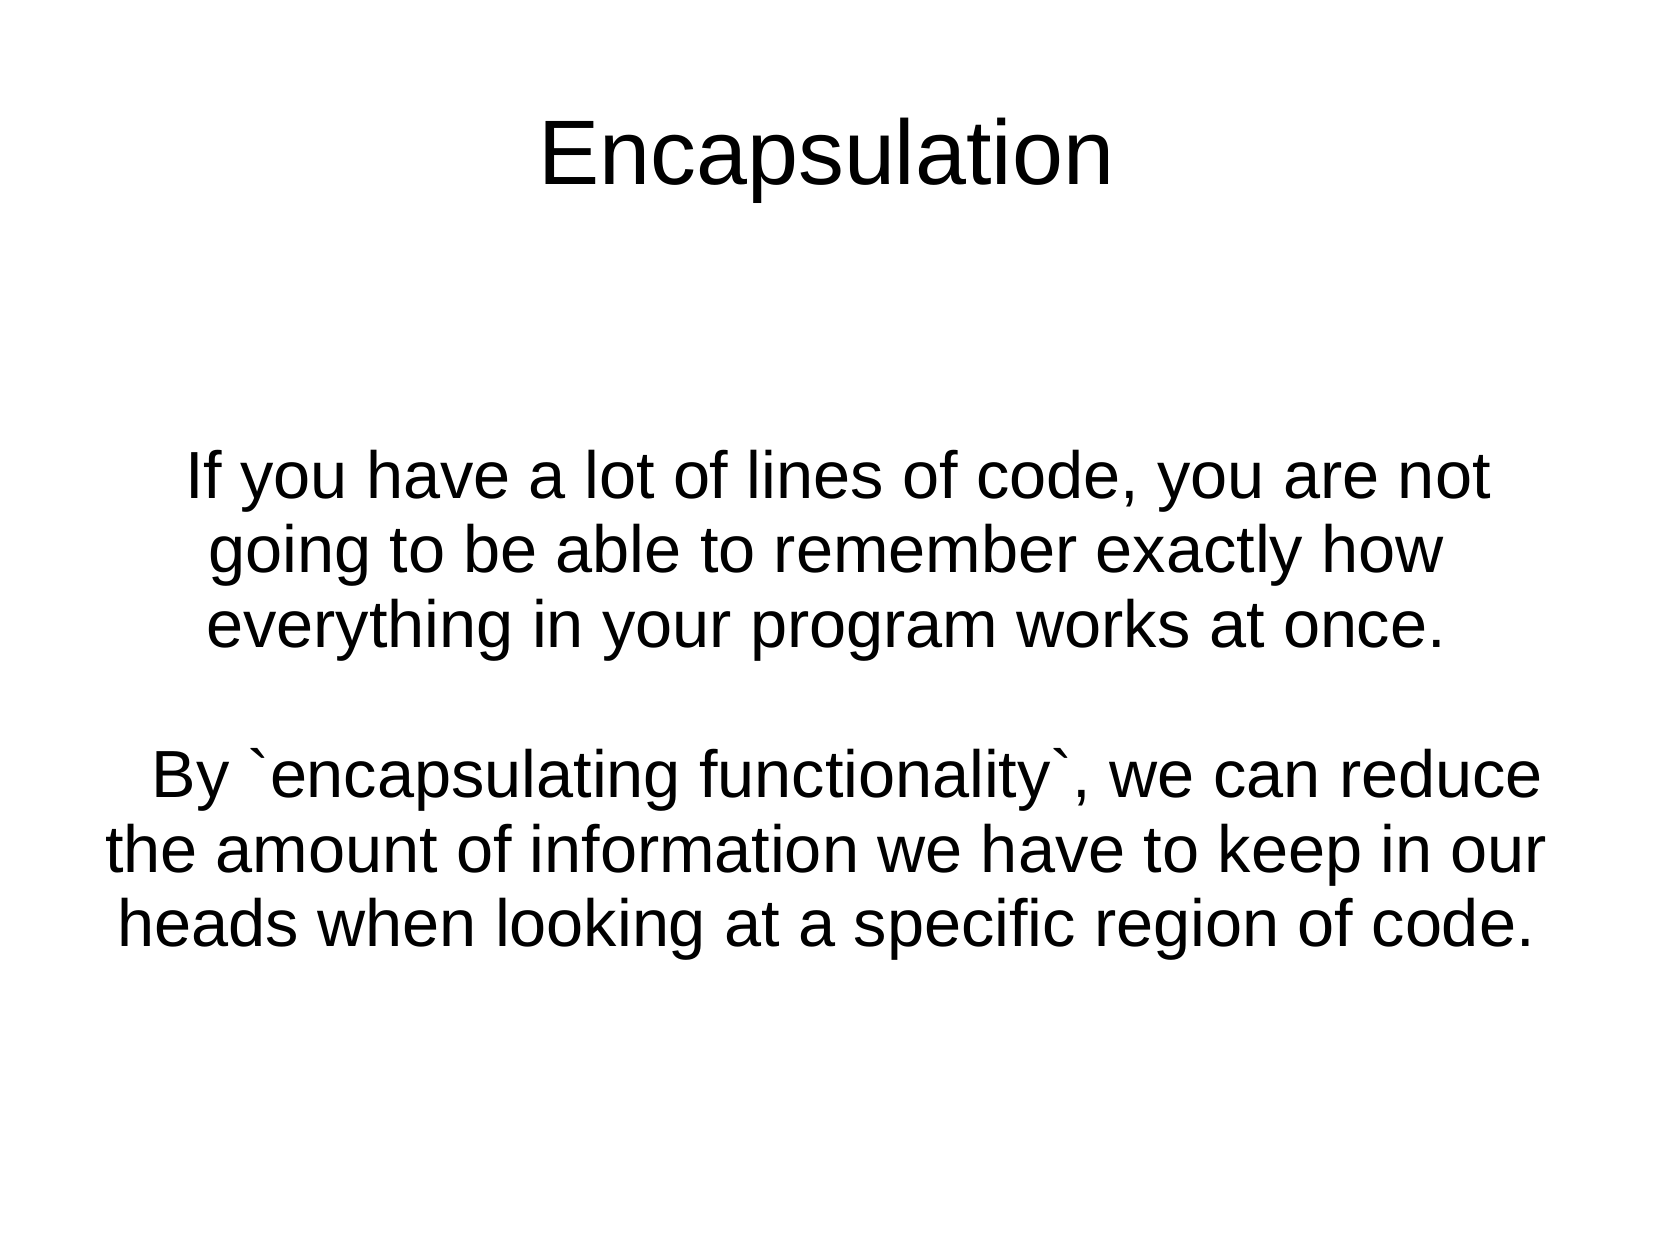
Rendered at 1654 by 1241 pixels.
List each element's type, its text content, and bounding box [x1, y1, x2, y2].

subtitle If you have a lot of lines of code, you are not going to be able to remember exactly how everything in your program works at once. By `encapsulating functionality`, we can reduce the amount of information we have to keep in our heads when looking at a specific region of code. [82, 297, 1571, 1102]
title Encapsulation [82, 56, 1571, 250]
